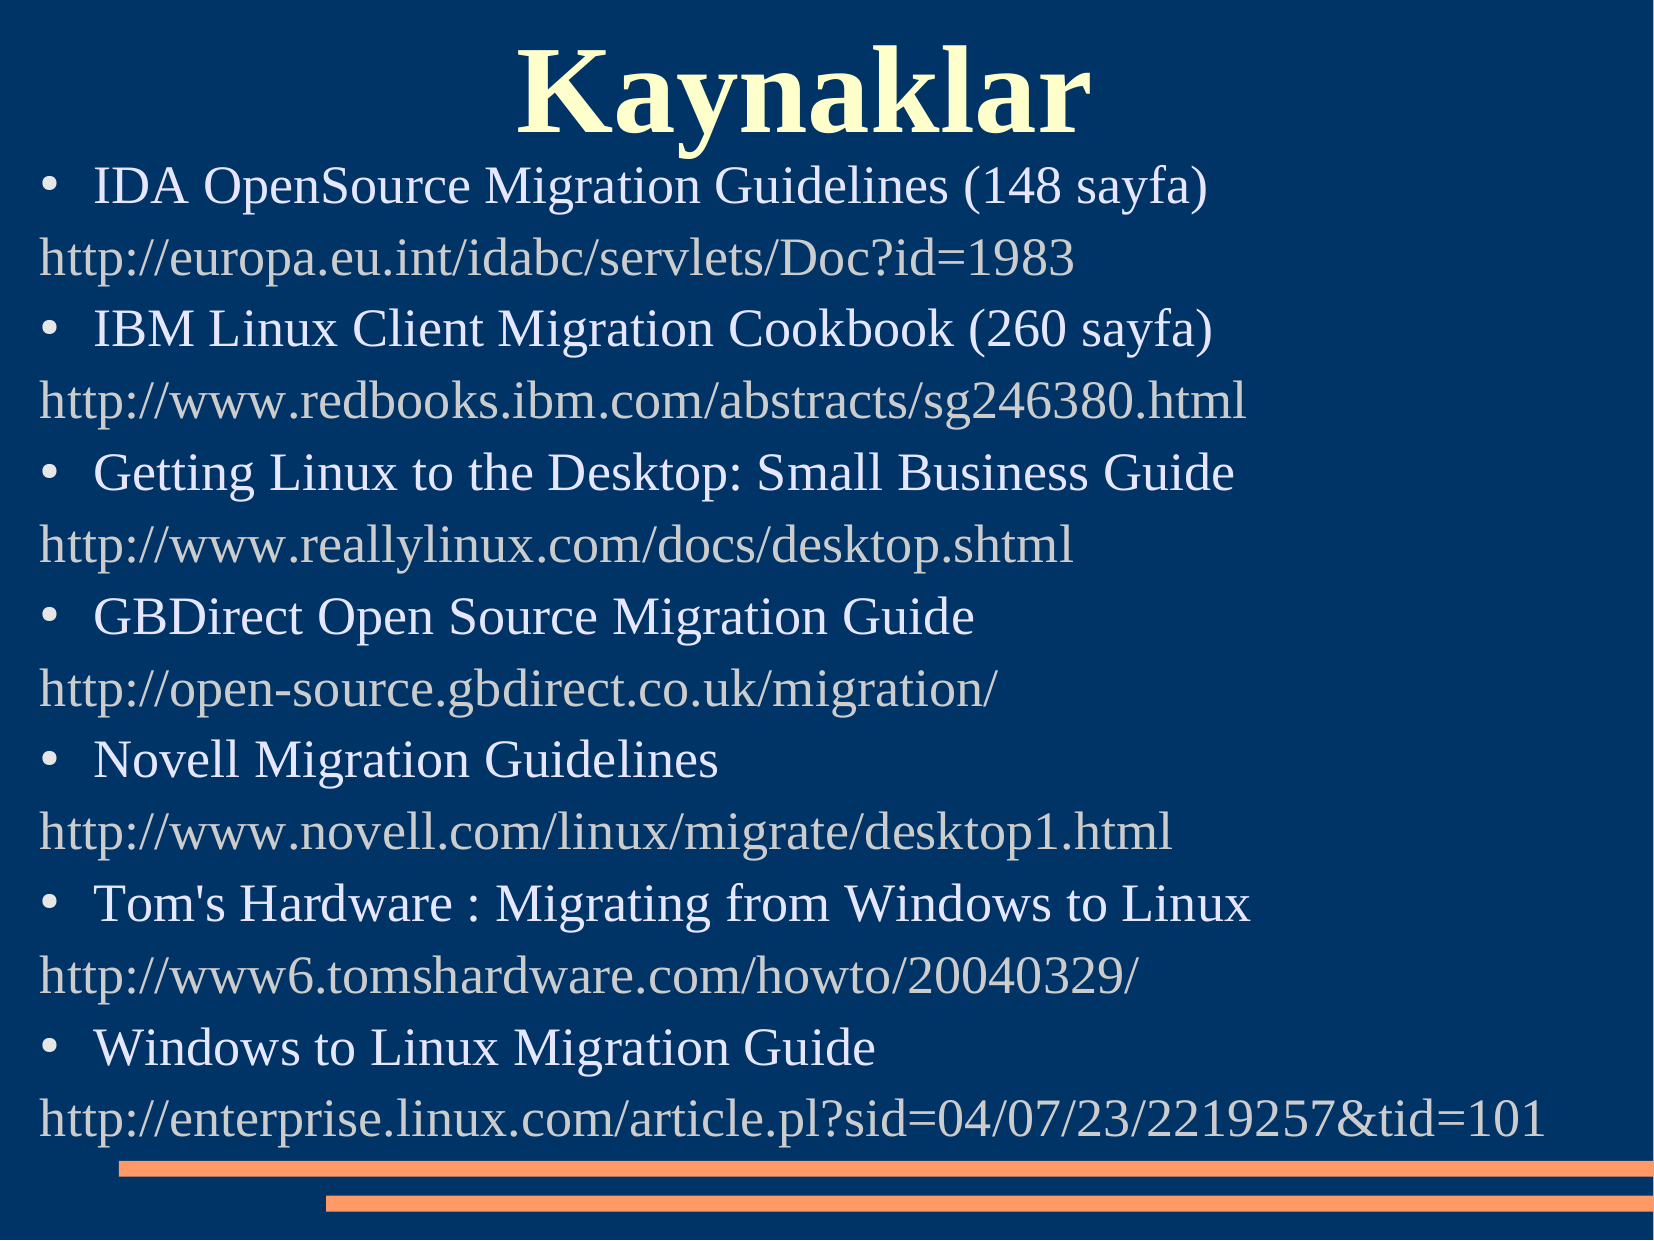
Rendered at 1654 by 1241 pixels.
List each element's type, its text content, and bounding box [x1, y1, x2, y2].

list IDA OpenSource Migration Guidelines (148 sayfa) http://europa.eu.int/idabc/servlets/Doc?id=1983 IBM Linux Client Migration Cookbook (260 sayfa) http://www.redbooks.ibm.com/abstracts/sg246380.html Getting Linux to the Desktop: Small Business Guide http://www.reallylinux.com/docs/desktop.shtml GBDirect Open Source Migration Guide http://open-source.gbdirect.co.uk/migration/ Novell Migration Guidelines http://www.novell.com/linux/migrate/desktop1.html Tom's Hardware : Migrating from Windows to Linux http://www6.tomshardware.com/howto/20040329/ Windows to Linux Migration Guide http://enterprise.linux.com/article.pl?sid=04/07/23/2219257&tid=101 [22, 155, 1654, 1149]
title Kaynaklar [87, 10, 1522, 155]
